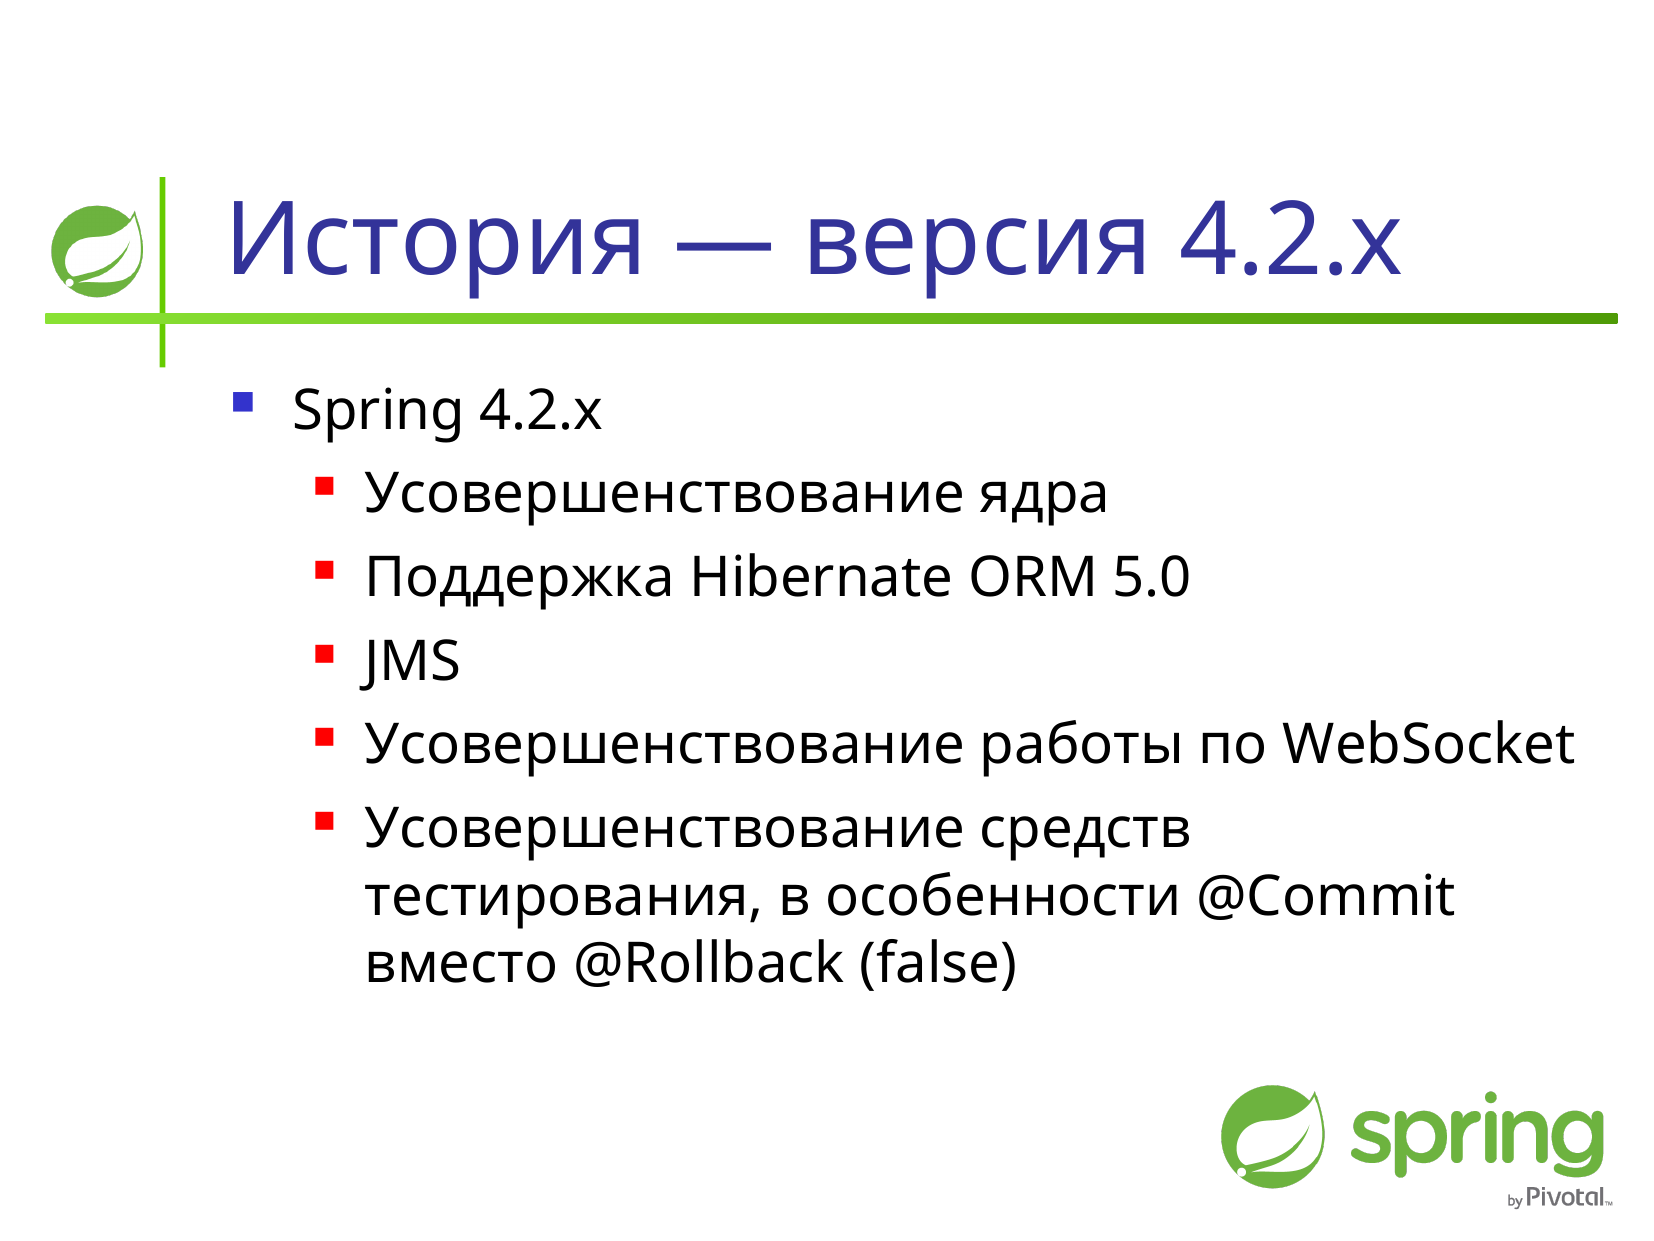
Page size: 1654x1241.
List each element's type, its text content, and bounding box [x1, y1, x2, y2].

picture [1216, 1109, 1618, 1212]
list Spring 4.2.x Усовершенствование ядра Поддержка Hibernate ORM 5.0 JMS Усовершенствование работы по WebSocket Усовершенствование средств тестирования, в особенности @Commit вместо @Rollback (false) [213, 364, 1620, 1109]
title История — версия 4.2.x [208, 38, 1618, 304]
